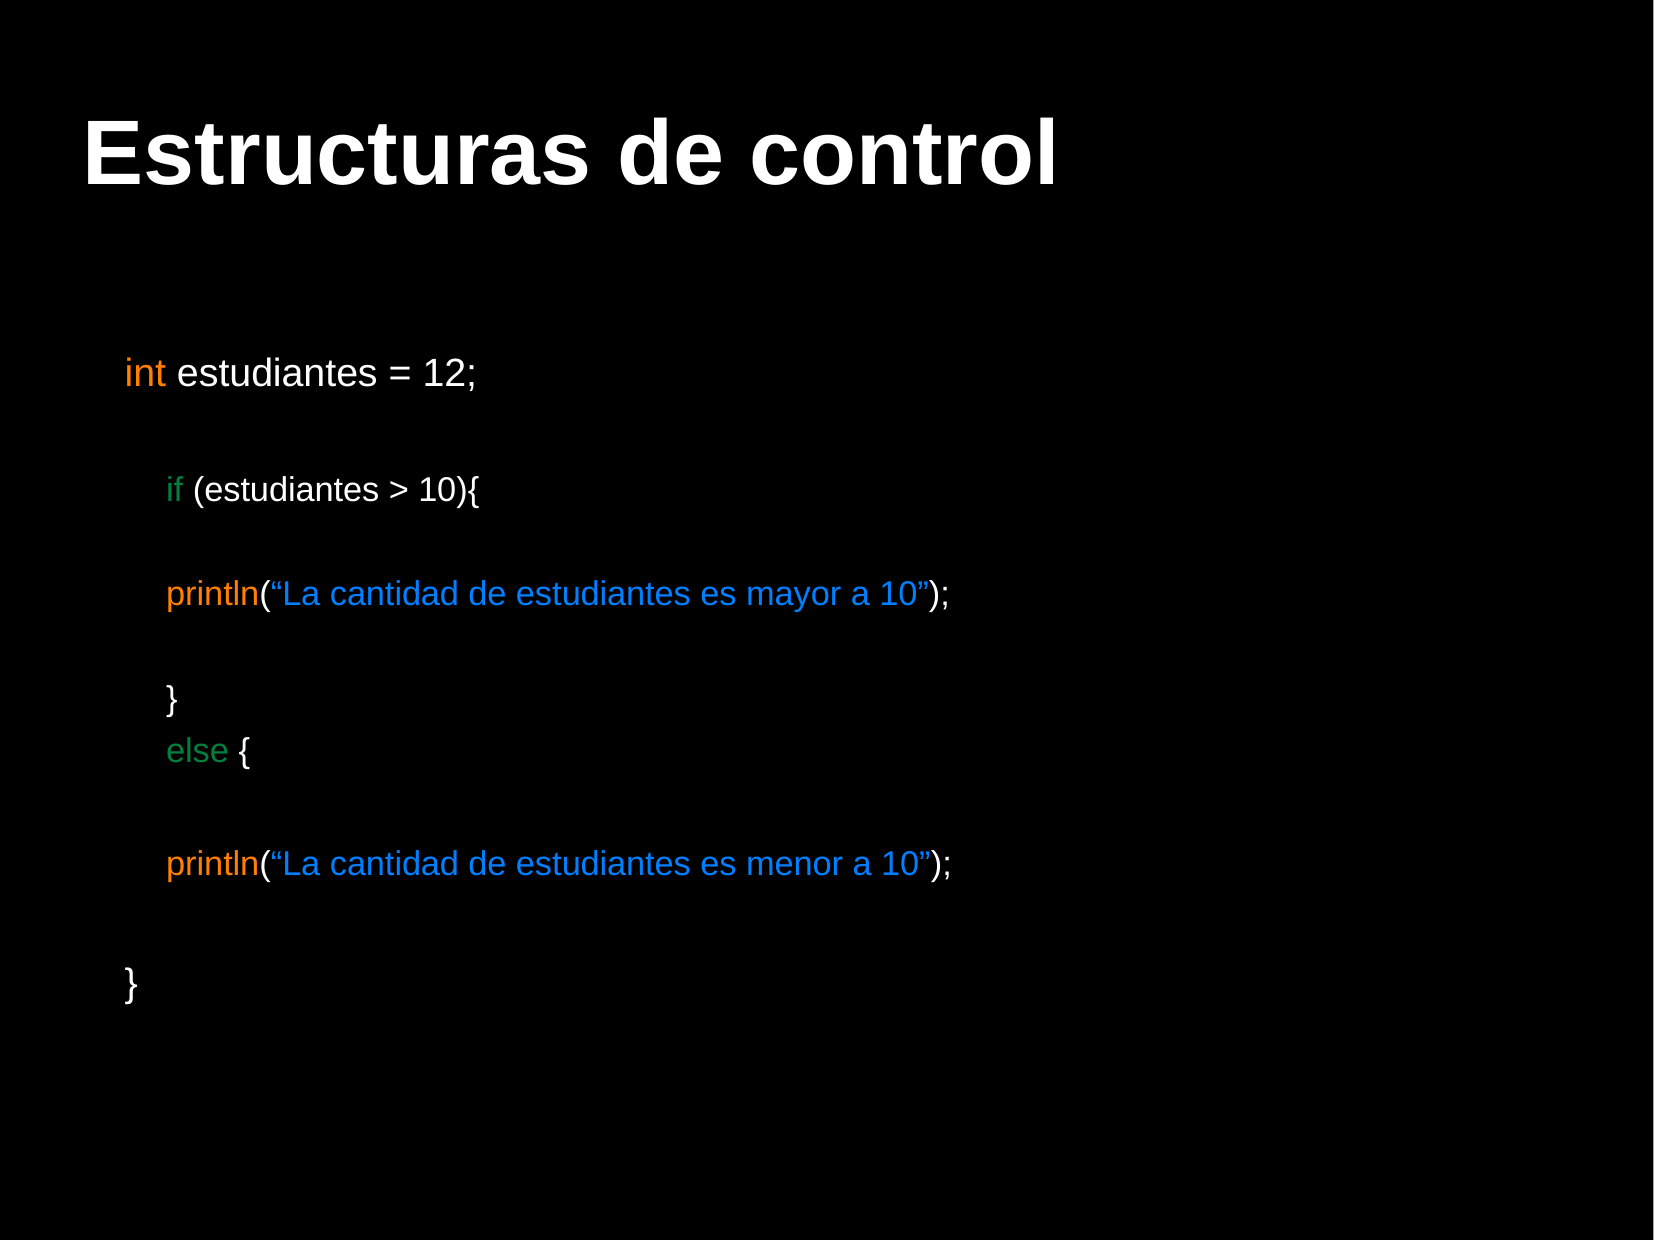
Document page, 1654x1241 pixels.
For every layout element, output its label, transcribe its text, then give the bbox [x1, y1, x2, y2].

list int estudiantes = 12; if (estudiantes > 10){ println(“La cantidad de estudiantes es mayor a 10”); } else { println(“La cantidad de estudiantes es menor a 10”); } [82, 290, 1571, 1010]
title Estructuras de control [82, 49, 1571, 257]
